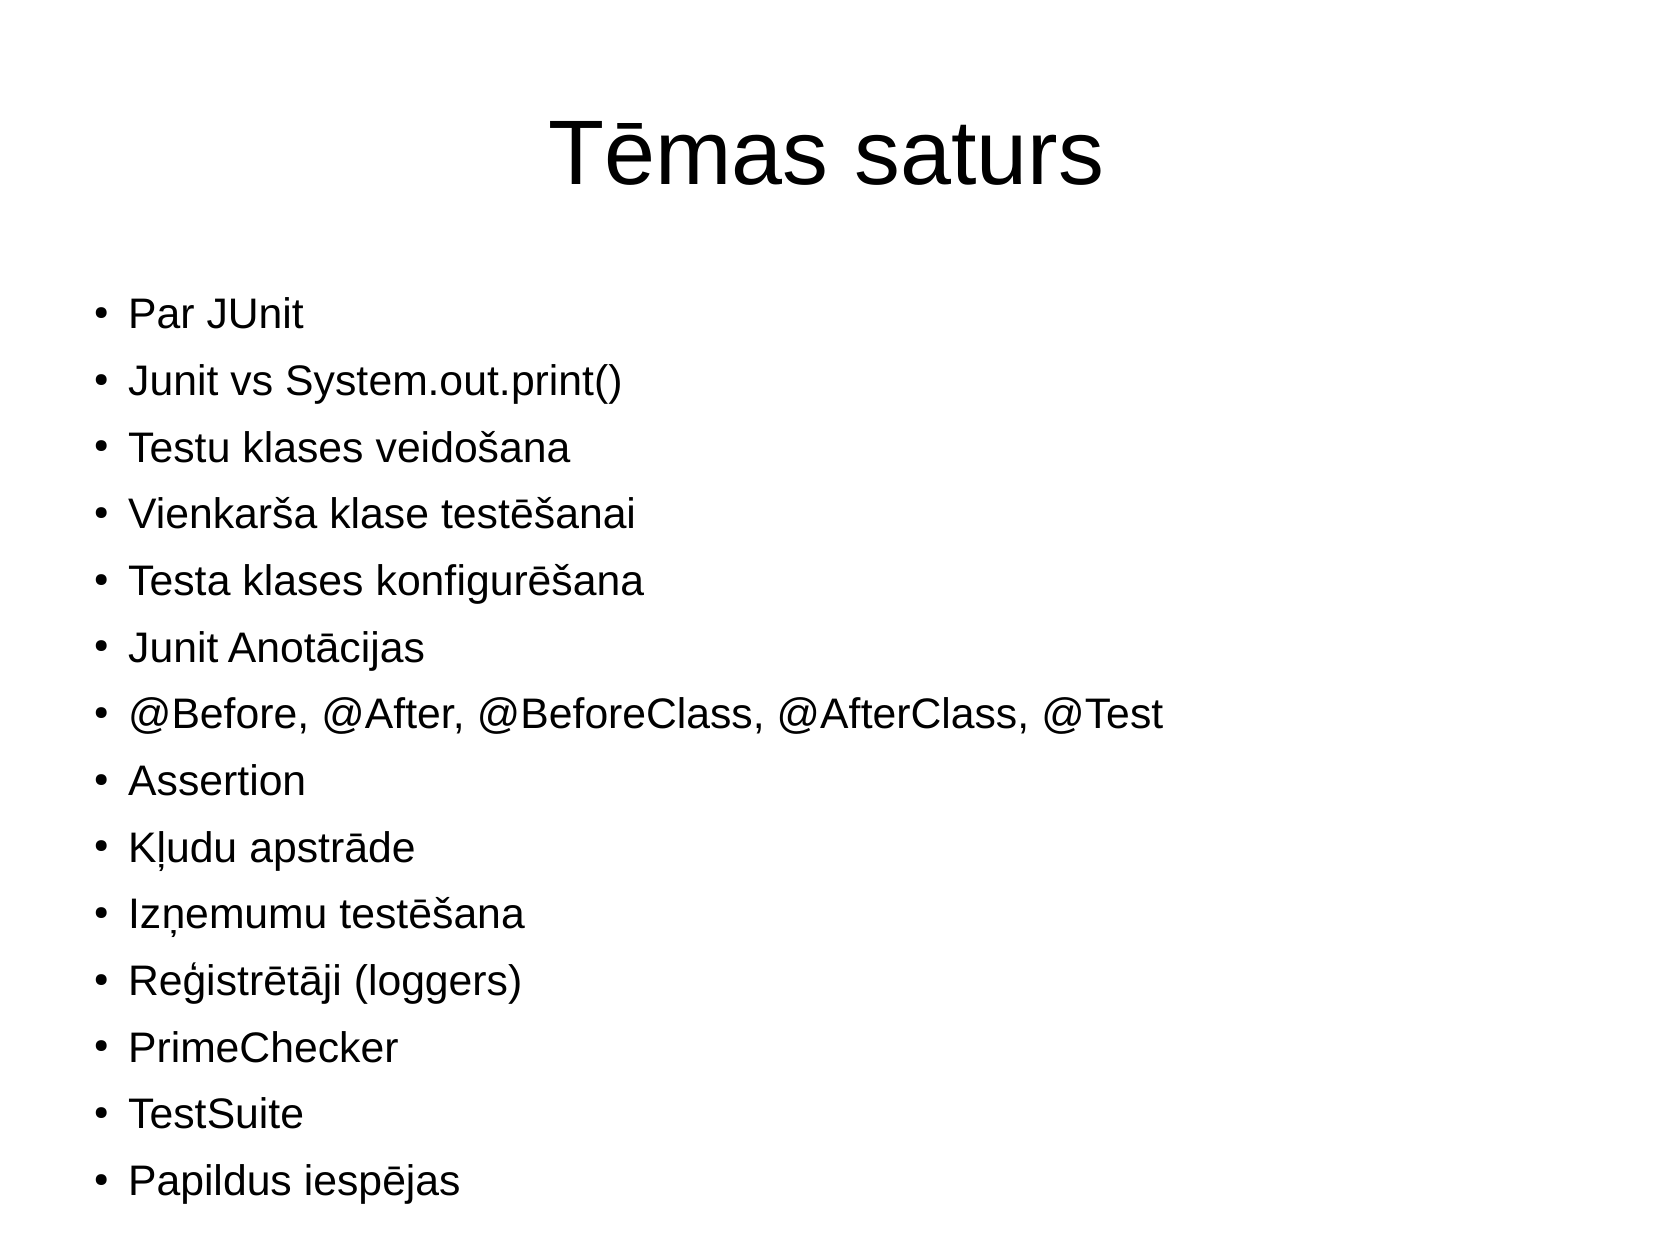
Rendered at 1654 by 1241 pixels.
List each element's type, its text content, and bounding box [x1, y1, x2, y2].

list Par JUnit Junit vs System.out.print() Testu klases veidošana Vienkarša klase testēšanai Testa klases konfigurēšana Junit Anotācijas @Before, @After, @BeforeClass, @AfterClass, @Test Assertion Kļudu apstrāde Izņemumu testēšana Reģistrētāji (loggers) PrimeChecker TestSuite Papildus iespējas [82, 290, 1538, 1216]
title Tēmas saturs [82, 49, 1571, 257]
